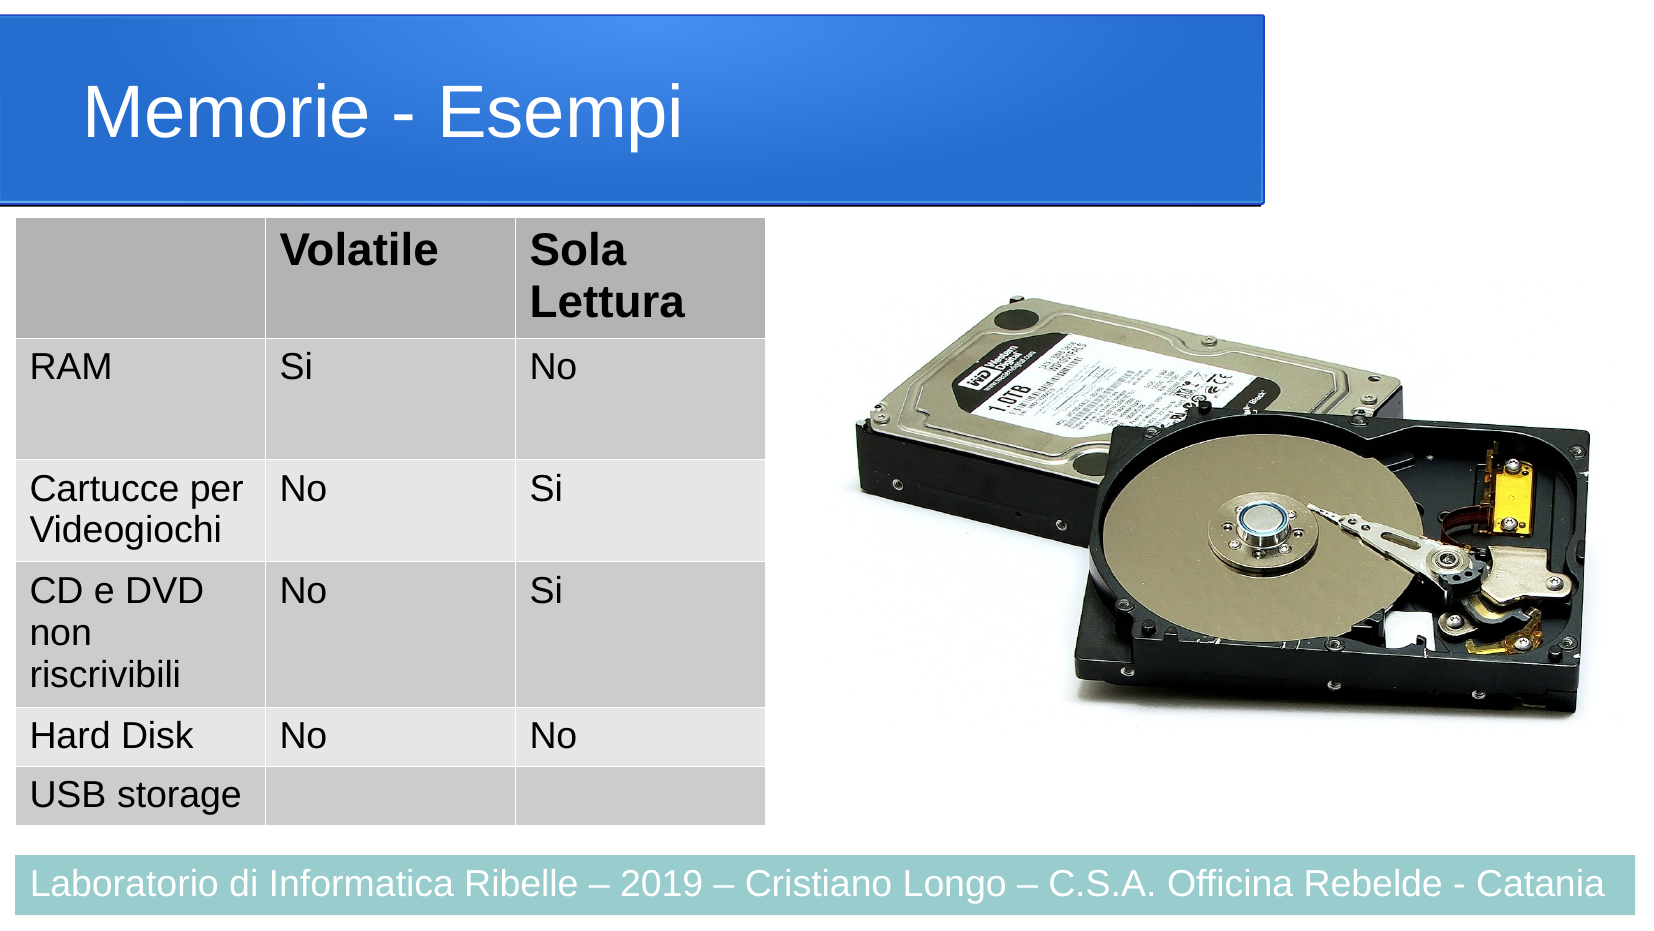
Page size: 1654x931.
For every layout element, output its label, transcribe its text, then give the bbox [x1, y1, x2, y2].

table_cell Hard Disk [16, 708, 265, 766]
table_cell CD e DVD non riscrivibili [16, 562, 265, 707]
table_cell Si [516, 460, 765, 561]
title Memorie - Esempi [82, 29, 1235, 196]
table_cell RAM [16, 339, 265, 459]
text_box Laboratorio di Informatica Ribelle – 2019 – Cristiano Longo – C.S.A. Officina Rebelde - Catania [15, 855, 1636, 916]
table_cell No [266, 562, 515, 707]
table_cell Cartucce per Videogiochi [16, 460, 265, 561]
table_cell [516, 767, 765, 825]
table_cell No [516, 708, 765, 766]
table_cell No [516, 339, 765, 459]
table_cell No [266, 708, 515, 766]
picture [820, 276, 1636, 736]
table_cell No [266, 460, 515, 561]
table_cell [266, 767, 515, 825]
table_header [16, 218, 265, 338]
table_header Sola Lettura [516, 218, 765, 338]
table_header Volatile [266, 218, 515, 338]
table_cell Si [516, 562, 765, 707]
table_cell USB storage [16, 767, 265, 825]
table_cell Si [266, 339, 515, 459]
